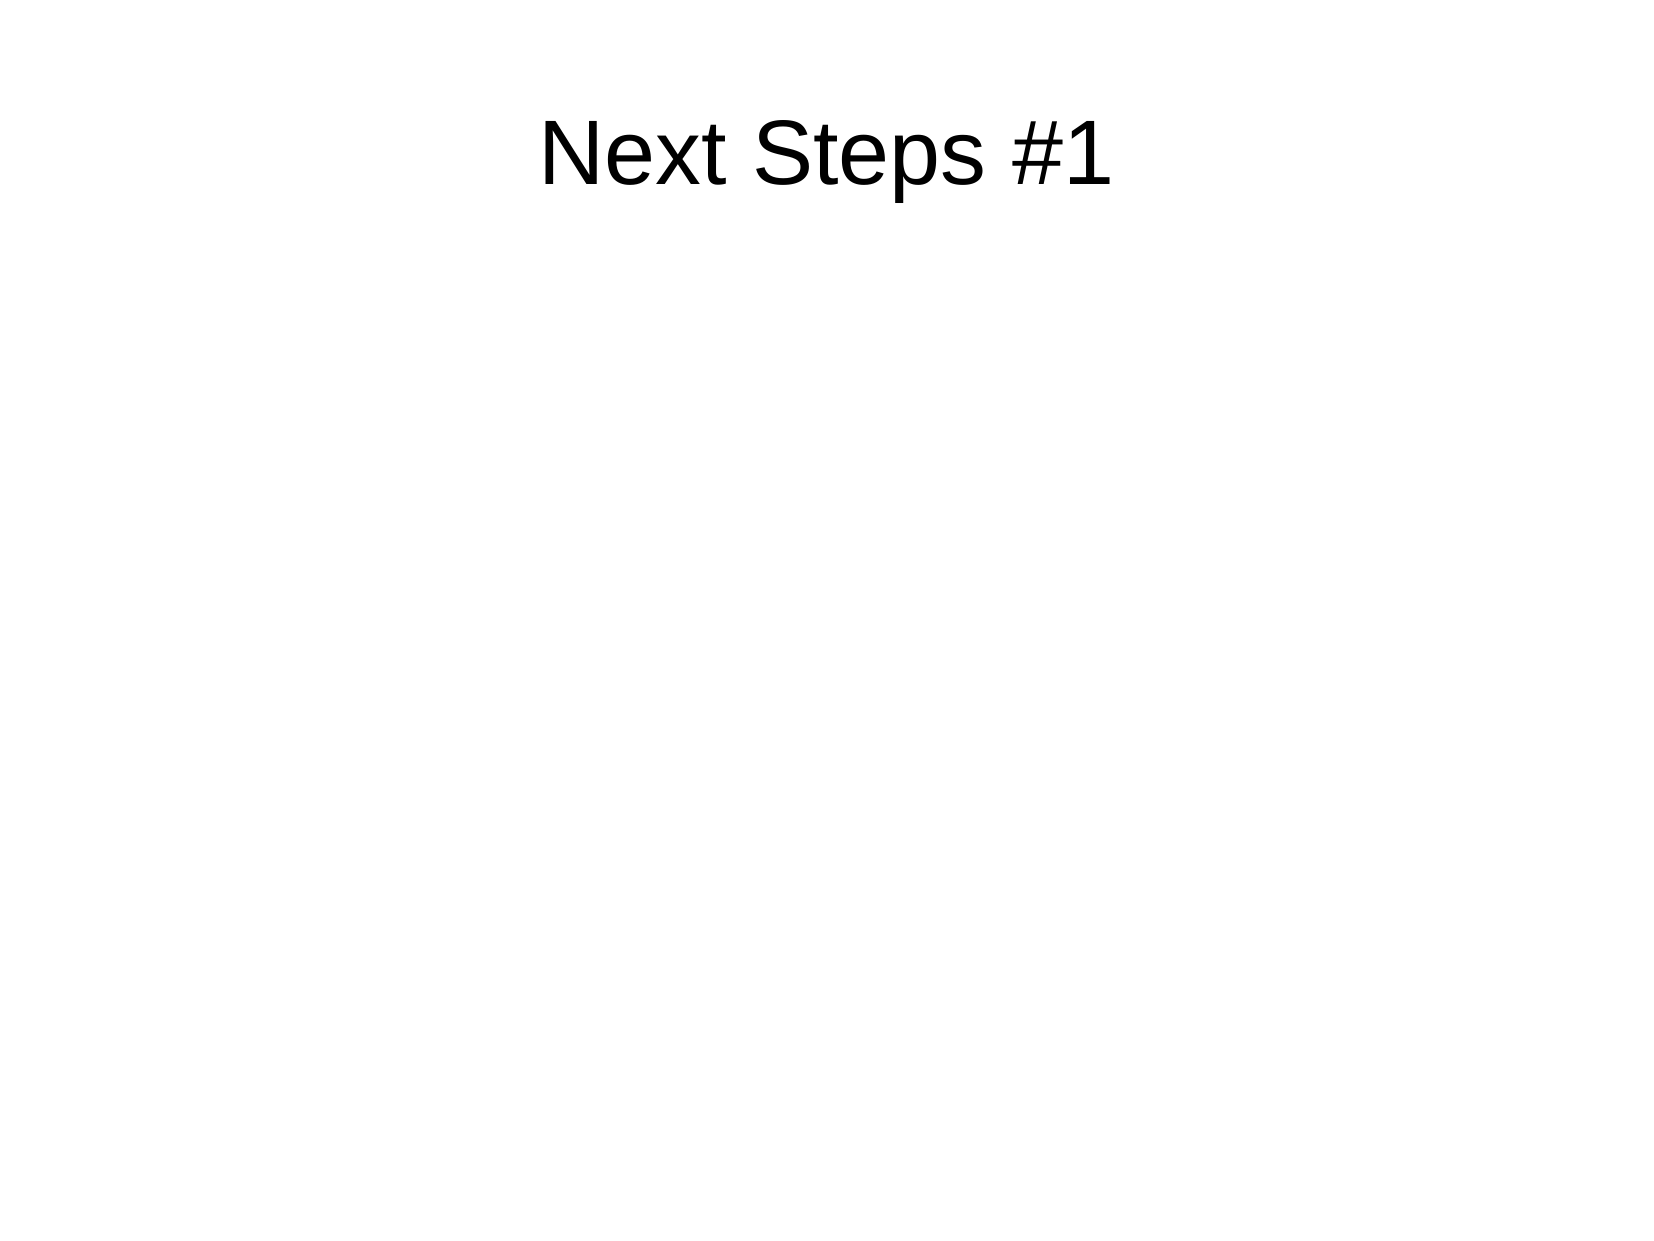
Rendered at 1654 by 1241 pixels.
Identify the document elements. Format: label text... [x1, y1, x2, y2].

title Next Steps #1 [82, 56, 1571, 250]
